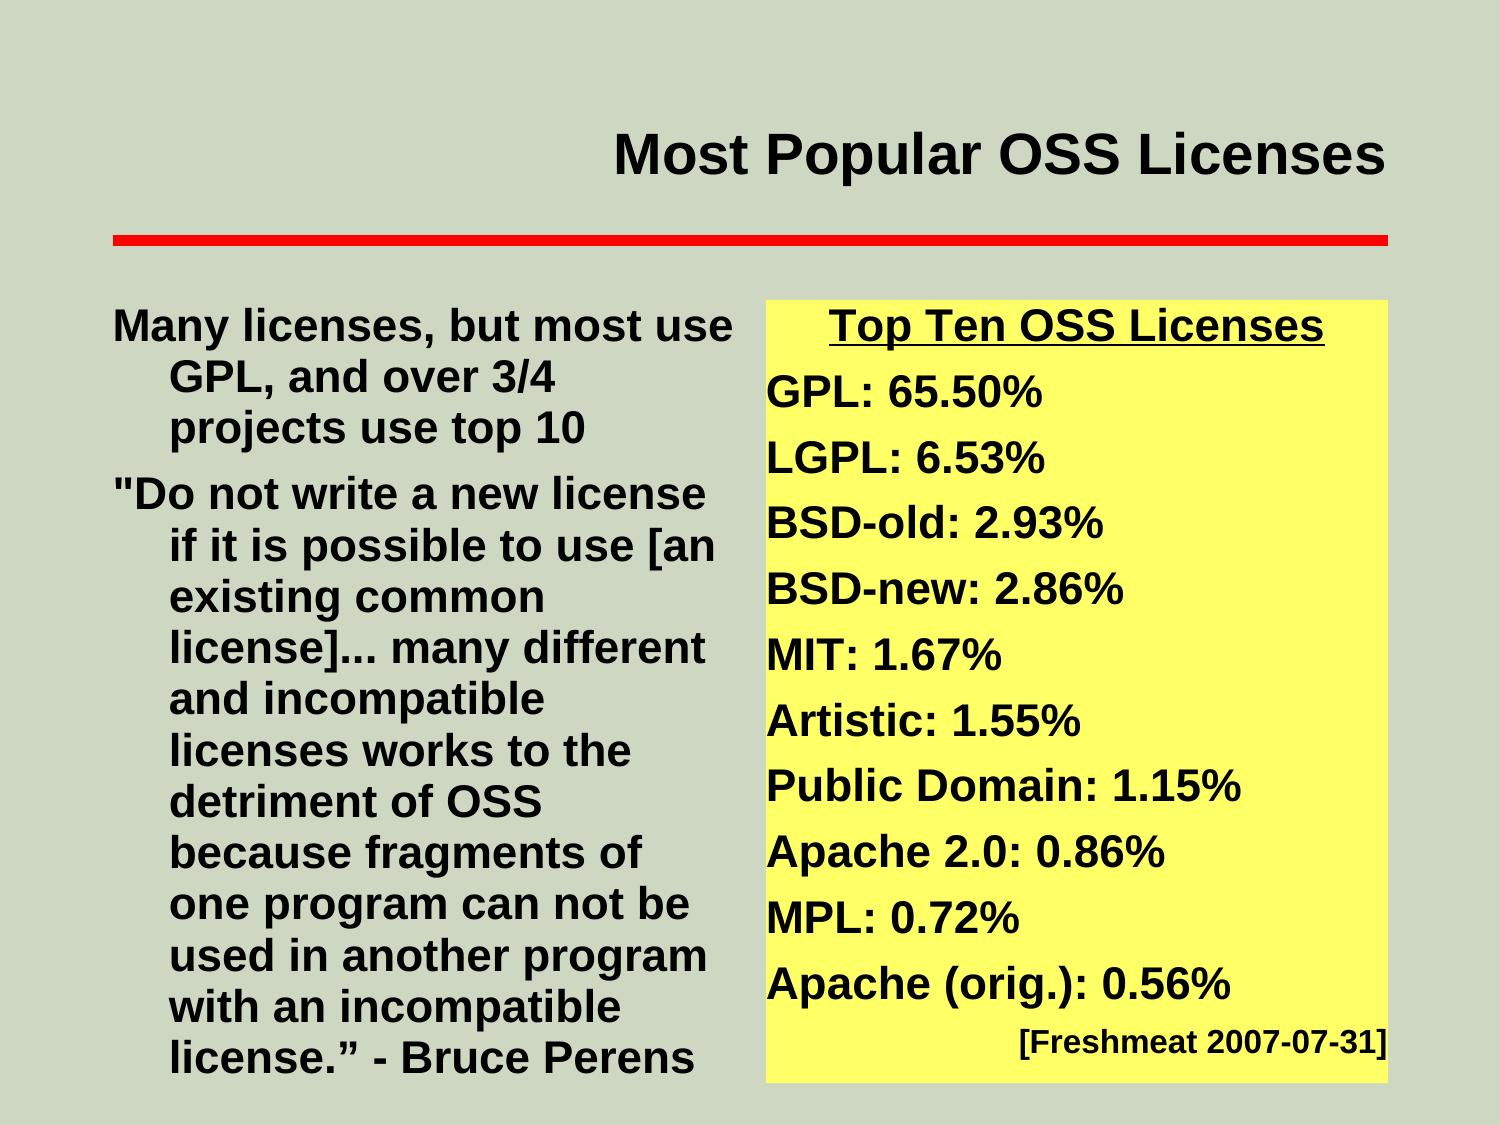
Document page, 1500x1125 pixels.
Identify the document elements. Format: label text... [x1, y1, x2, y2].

list Top Ten OSS Licenses GPL: 65.50% LGPL: 6.53% BSD-old: 2.93% BSD-new: 2.86% MIT: 1.67% Artistic: 1.55% Public Domain: 1.15% Apache 2.0: 0.86% MPL: 0.72% Apache (orig.): 0.56% [Freshmeat 2007-07-31] [765, 299, 1388, 1084]
title Most Popular OSS Licenses [337, 85, 1388, 224]
list Many licenses, but most use GPL, and over 3/4 projects use top 10 "Do not write a new license if it is possible to use [an existing common license]... many different and incompatible licenses works to the detriment of OSS because fragments of one program can not be used in another program with an incompatible license.” - Bruce Perens [112, 299, 735, 1098]
